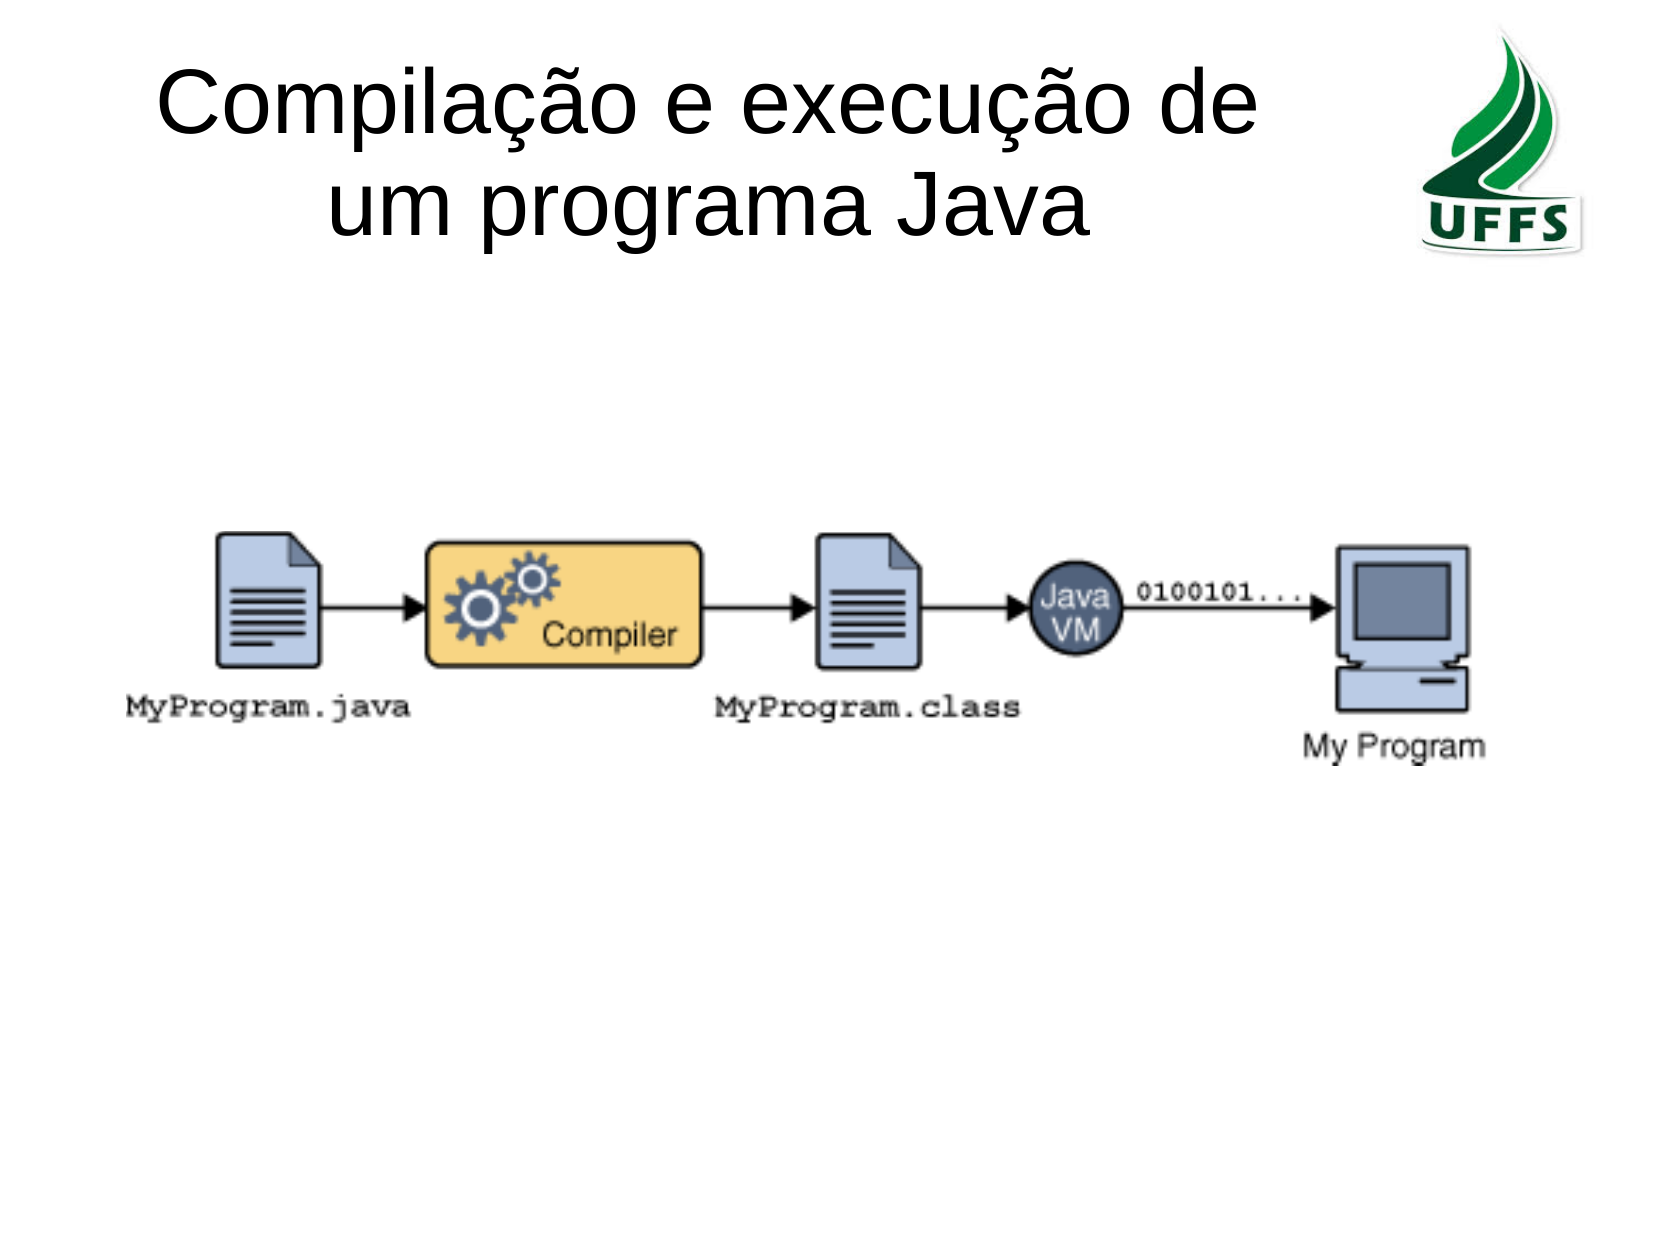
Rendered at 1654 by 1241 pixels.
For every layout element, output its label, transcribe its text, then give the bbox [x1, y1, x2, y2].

picture [126, 531, 1489, 766]
title Compilação e execução de um programa Java [82, 49, 1335, 257]
picture [1381, 20, 1624, 272]
